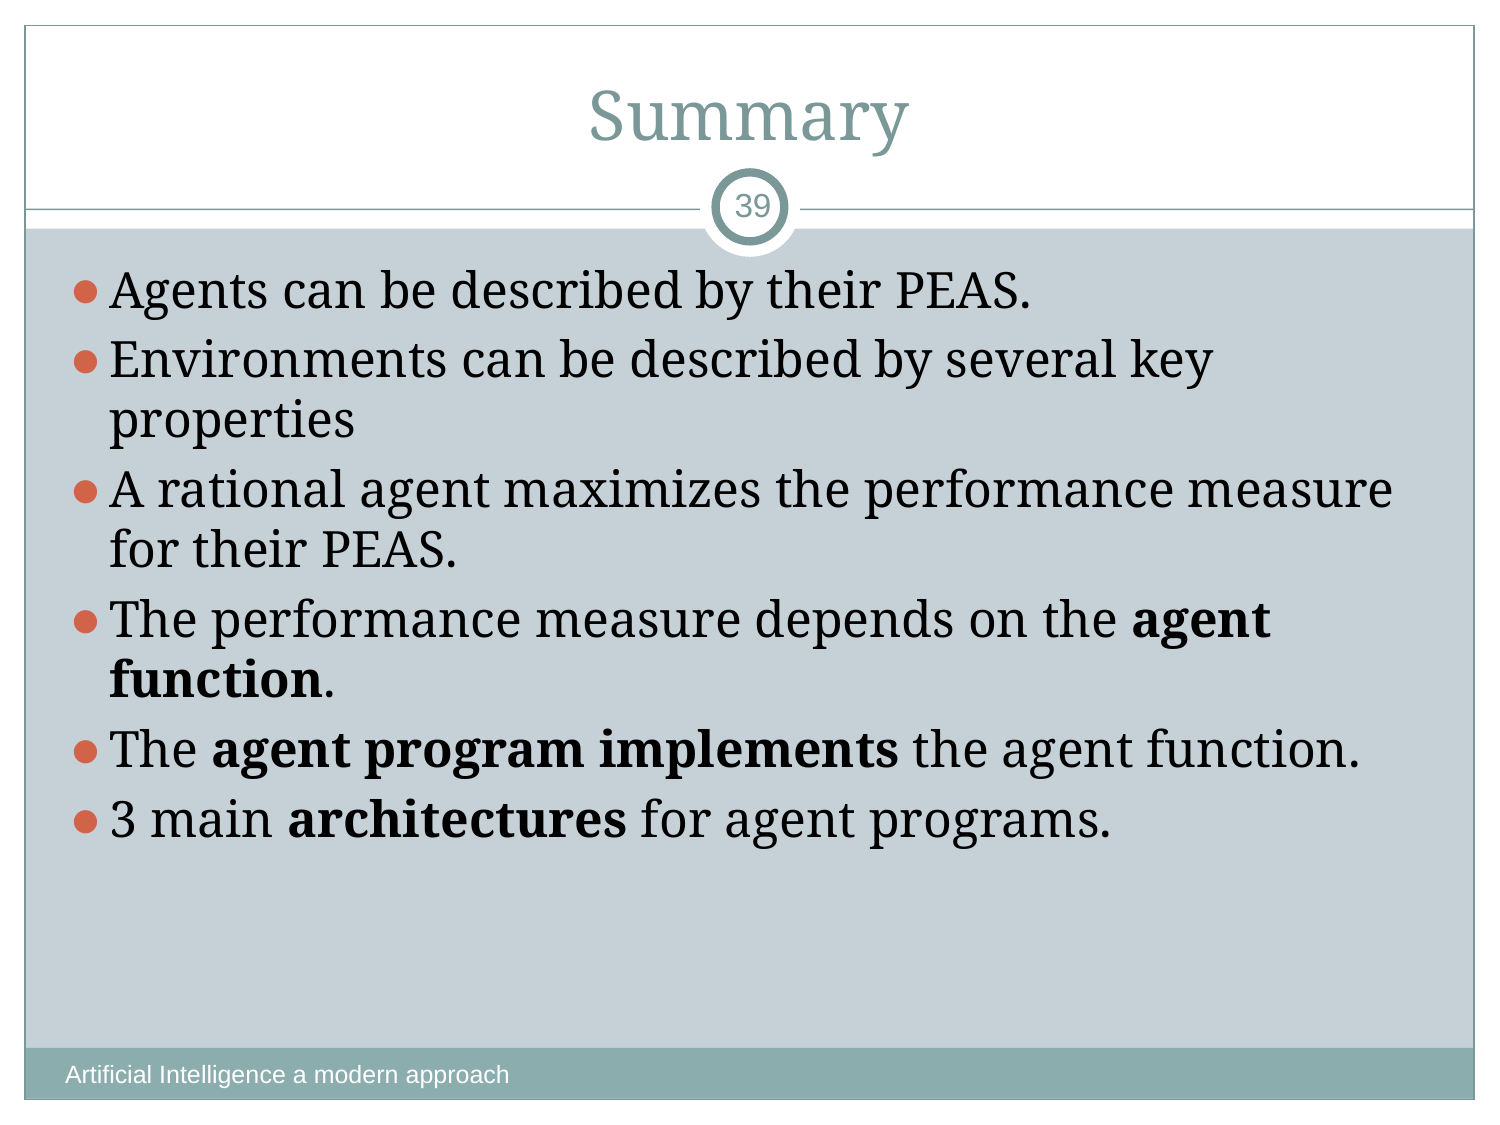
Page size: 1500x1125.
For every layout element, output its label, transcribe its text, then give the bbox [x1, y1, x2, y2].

text_box Artificial Intelligence a modern approach [49, 1051, 638, 1112]
text_box <number> [715, 168, 791, 241]
title Summary [49, 37, 1450, 162]
list Agents can be described by their PEAS. Environments can be described by several key properties A rational agent maximizes the performance measure for their PEAS. The performance measure depends on the agent function. The agent program implements the agent function. 3 main architectures for agent programs. [49, 250, 1445, 1001]
